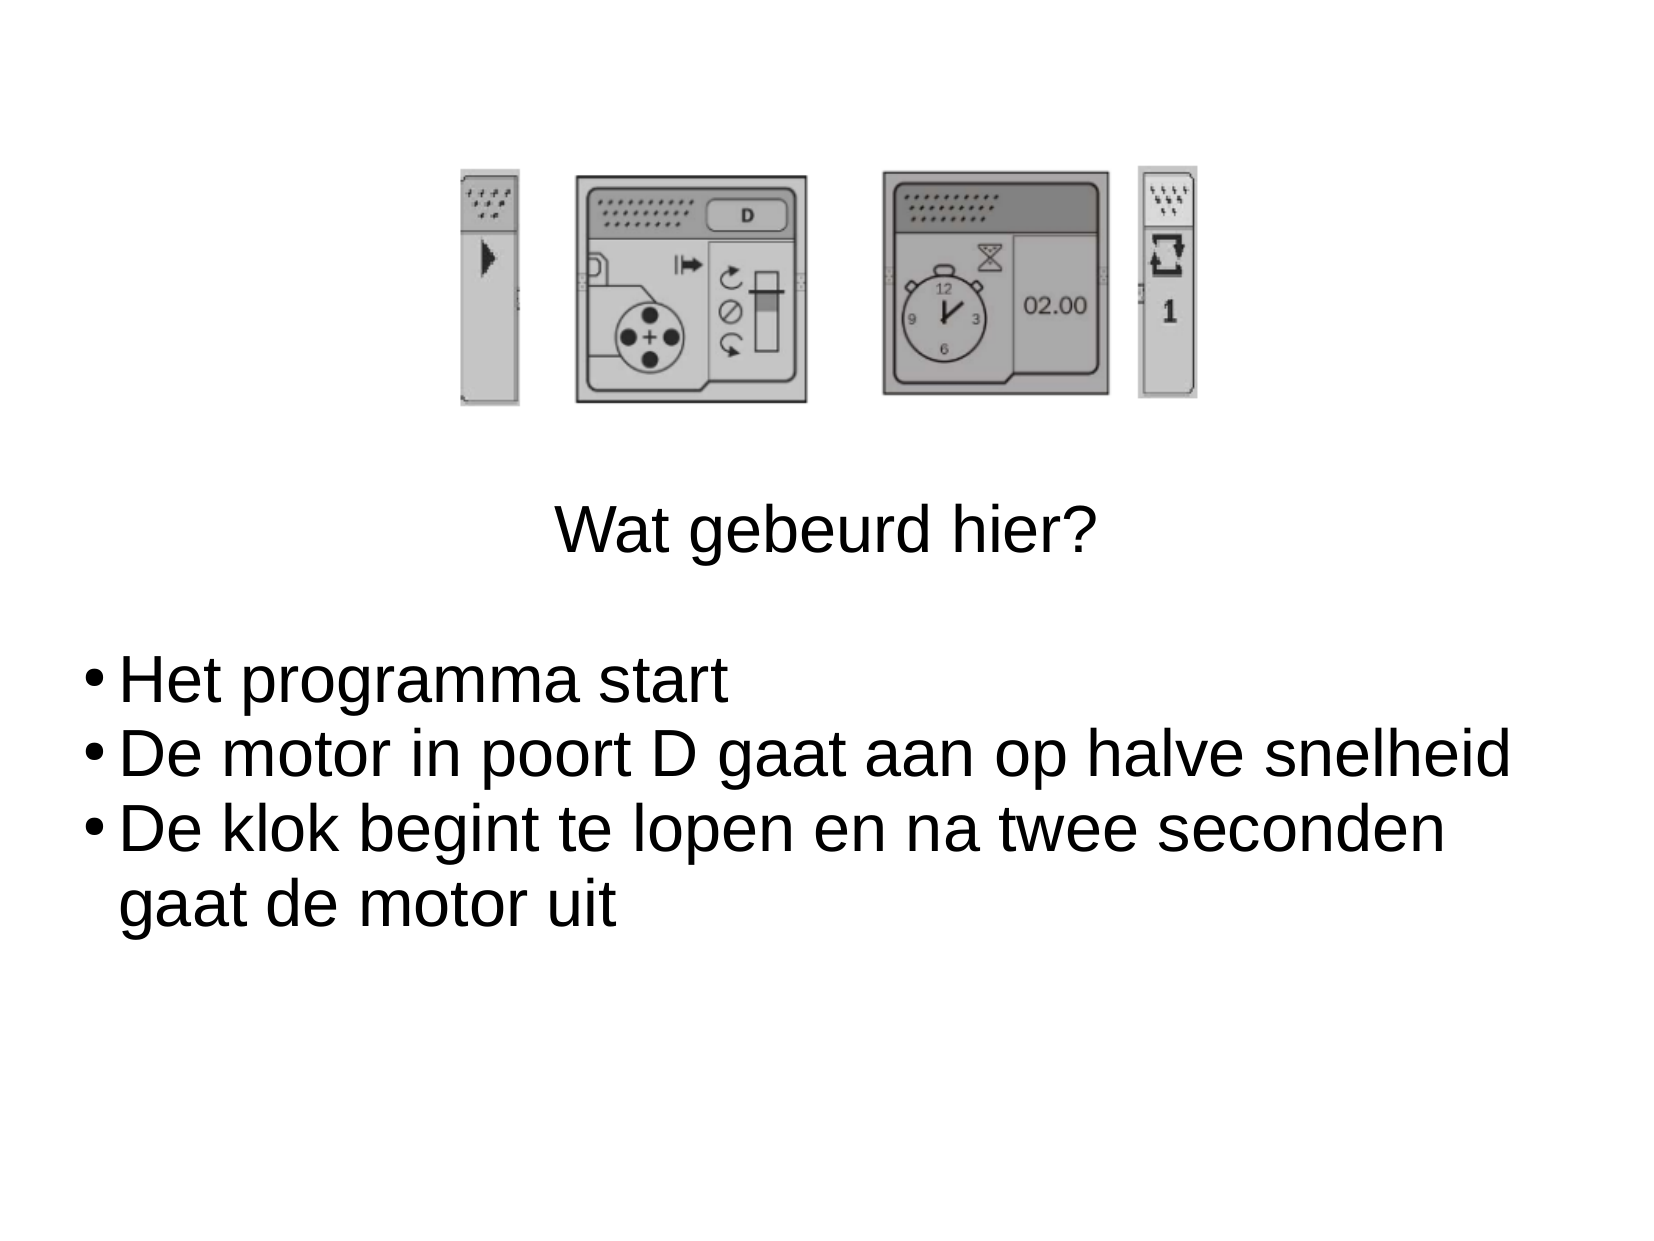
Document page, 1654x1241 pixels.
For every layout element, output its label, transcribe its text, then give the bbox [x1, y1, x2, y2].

subtitle Wat gebeurd hier? Het programma start De motor in poort D gaat aan op halve snelheid De klok begint te lopen en na twee seconden gaat de motor uit [82, 49, 1571, 1010]
